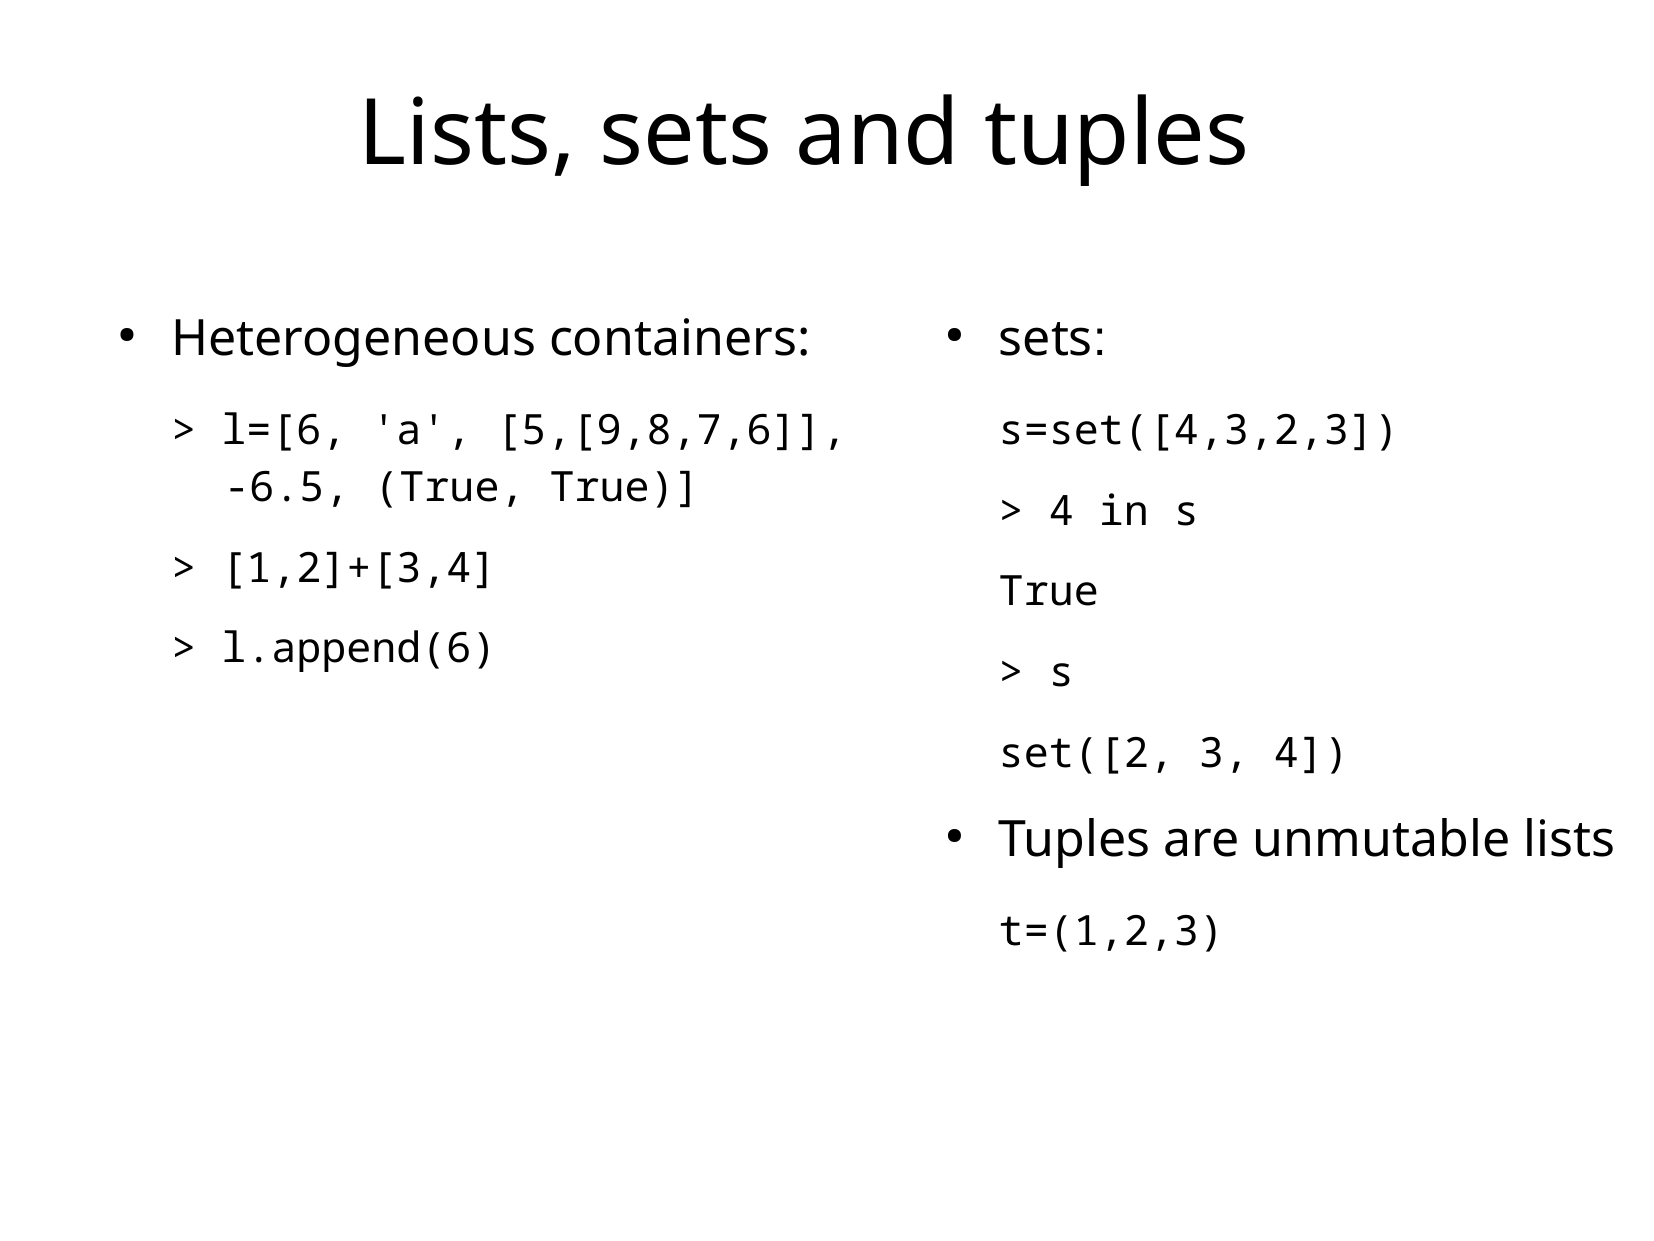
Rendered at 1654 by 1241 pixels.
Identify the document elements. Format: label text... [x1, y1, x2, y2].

title Lists, sets and tuples [79, 25, 1531, 233]
list Heterogeneous containers: > l=[6, 'a', [5,[9,8,7,6]], -6.5, (True, True)] > [1,2]+[3,4] > l.append(6) [82, 302, 856, 1106]
list sets: s=set([4,3,2,3]) > 4 in s True > s set([2, 3, 4]) Tuples are unmutable lists t=(1,2,3) [910, 302, 1637, 1106]
